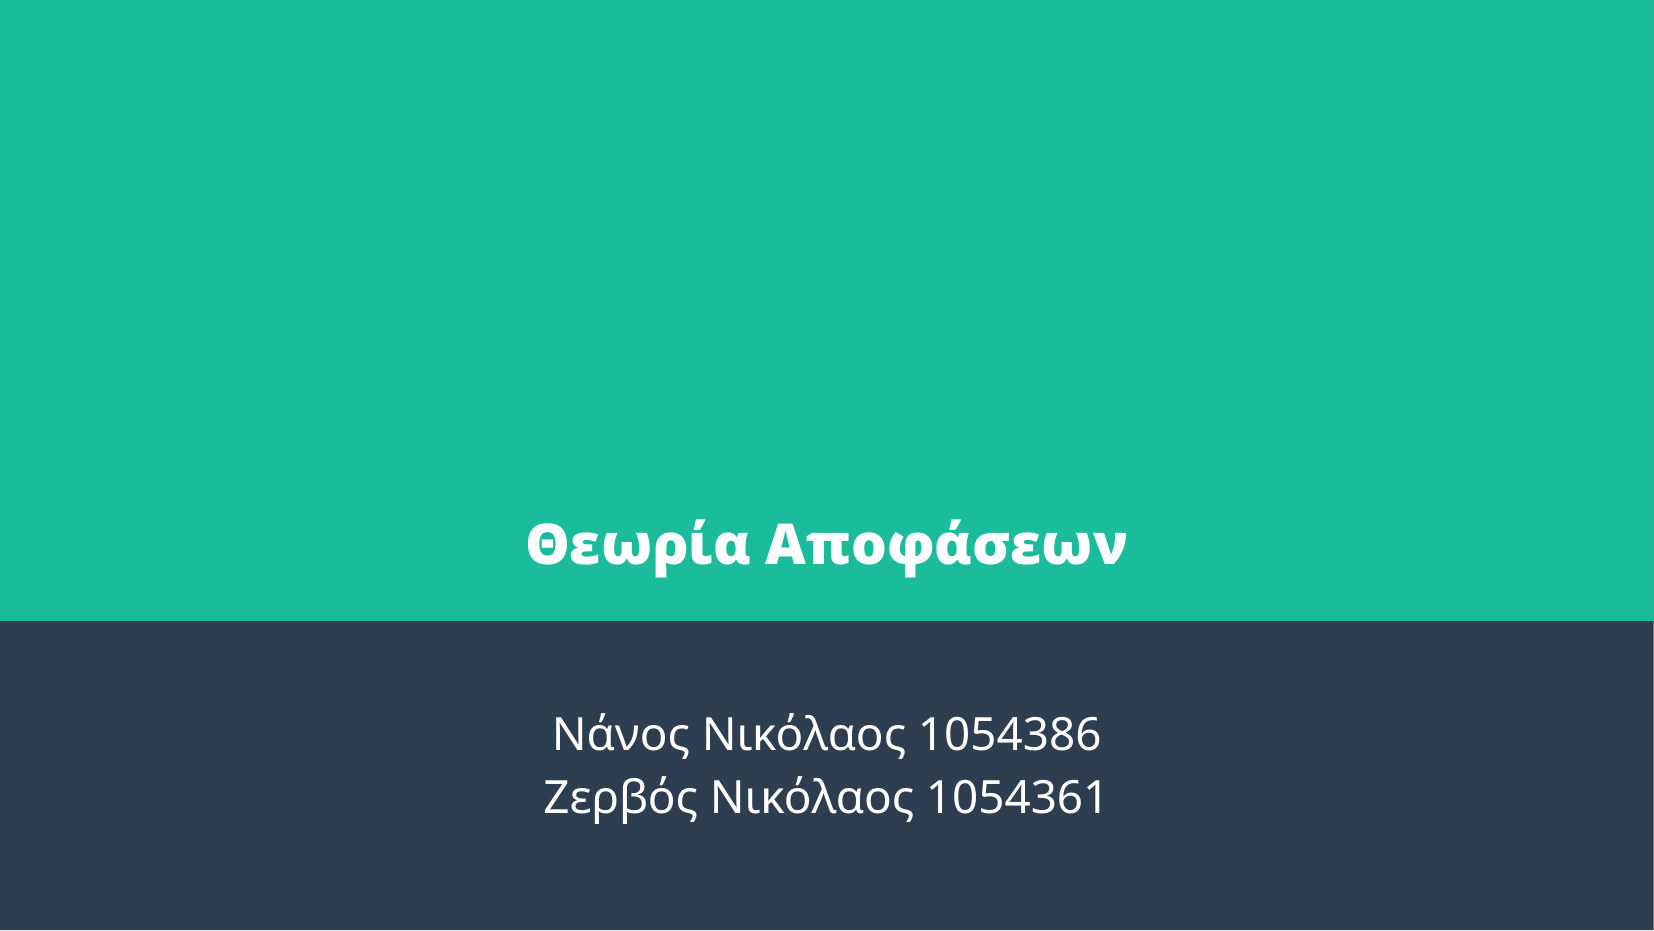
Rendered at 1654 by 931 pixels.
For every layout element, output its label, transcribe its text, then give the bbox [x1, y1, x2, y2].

subtitle Νάνος Νικόλαος 1054386 Ζερβός Νικόλαος 1054361 [59, 642, 1595, 886]
title Θεωρία Αποφάσεων [59, 465, 1595, 583]
